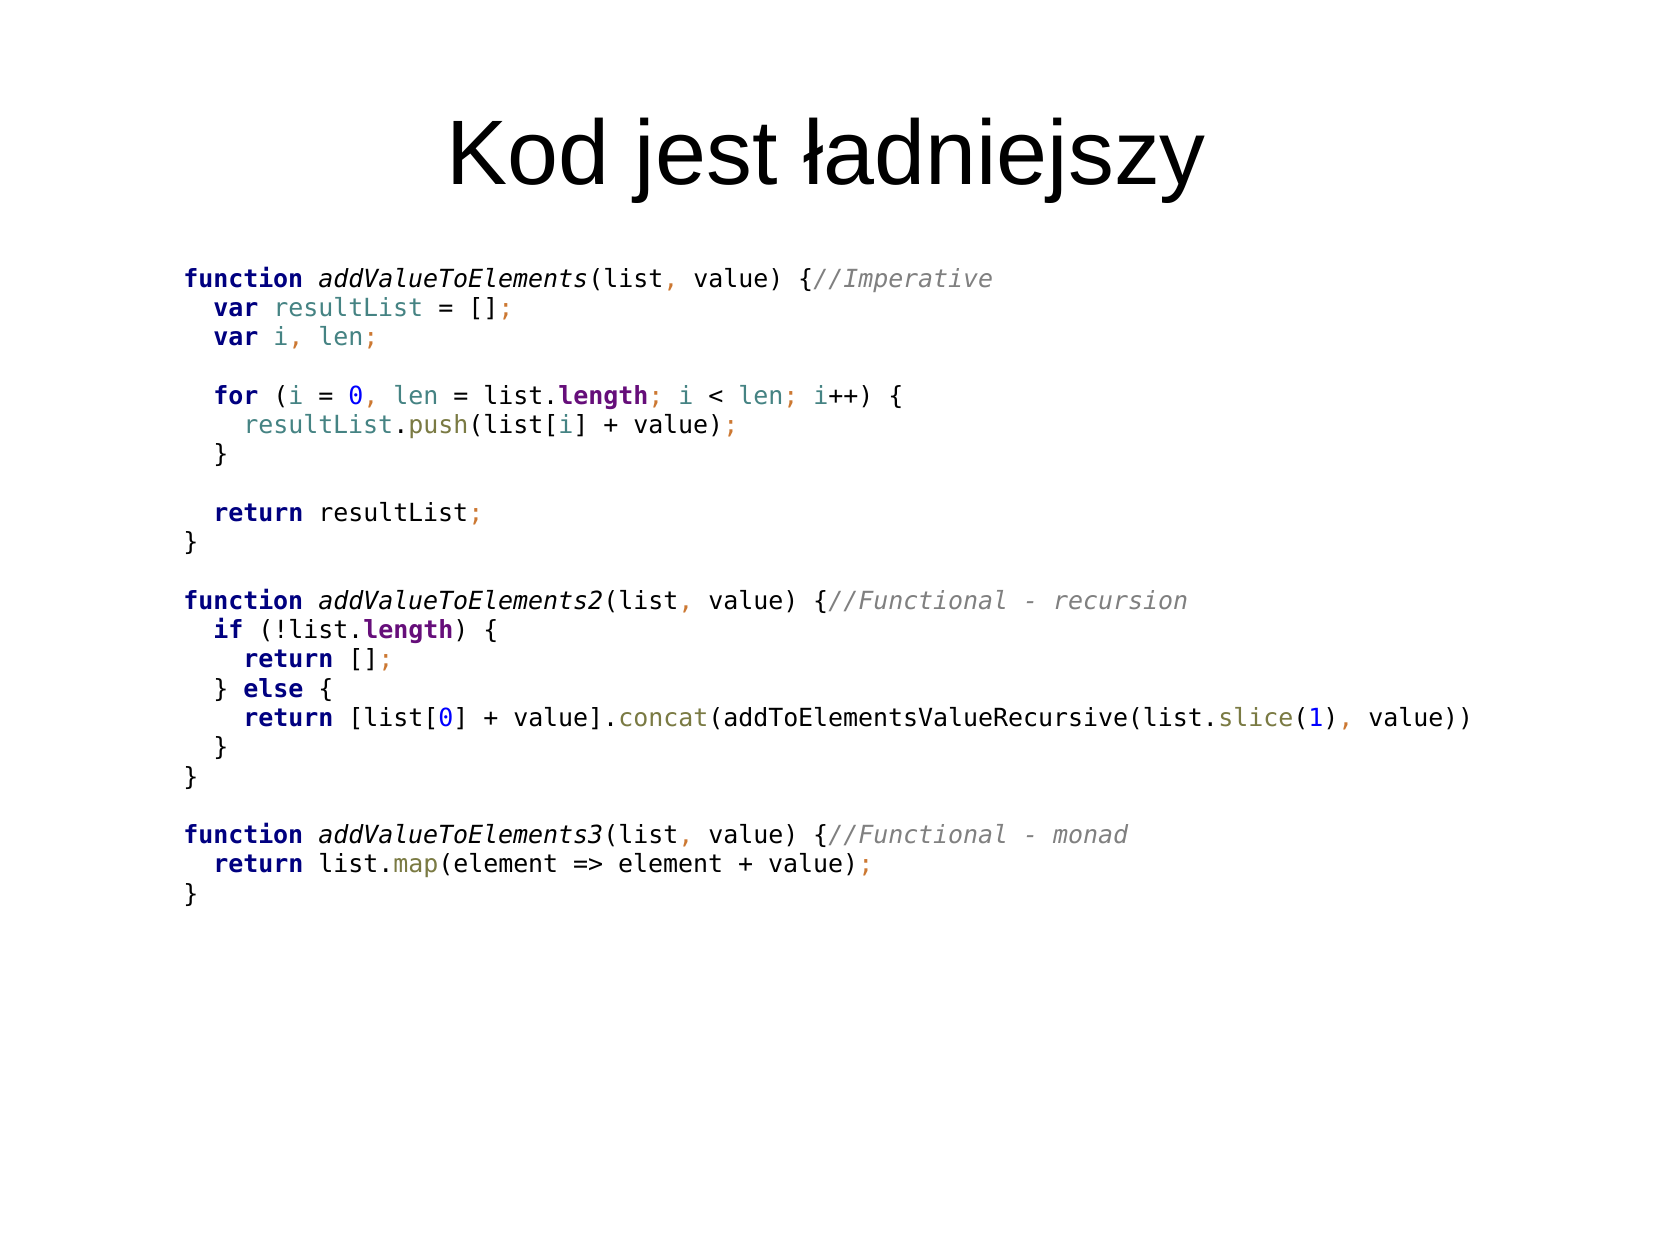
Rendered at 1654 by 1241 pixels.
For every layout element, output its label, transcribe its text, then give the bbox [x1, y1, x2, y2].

title Kod jest ładniejszy [82, 49, 1571, 257]
text_box function addValueToElements(list, value) {//Imperative var resultList = []; var i, len; for (i = 0, len = list.length; i < len; i++) { resultList.push(list[i] + value); } return resultList; } function addValueToElements2(list, value) {//Functional - recursion if (!list.length) { return []; } else { return [list[0] + value].concat(addToElementsValueRecursive(list.slice(1), value)) } } function addValueToElements3(list, value) {//Functional - monad return list.map(element => element + value); } [168, 256, 1489, 916]
